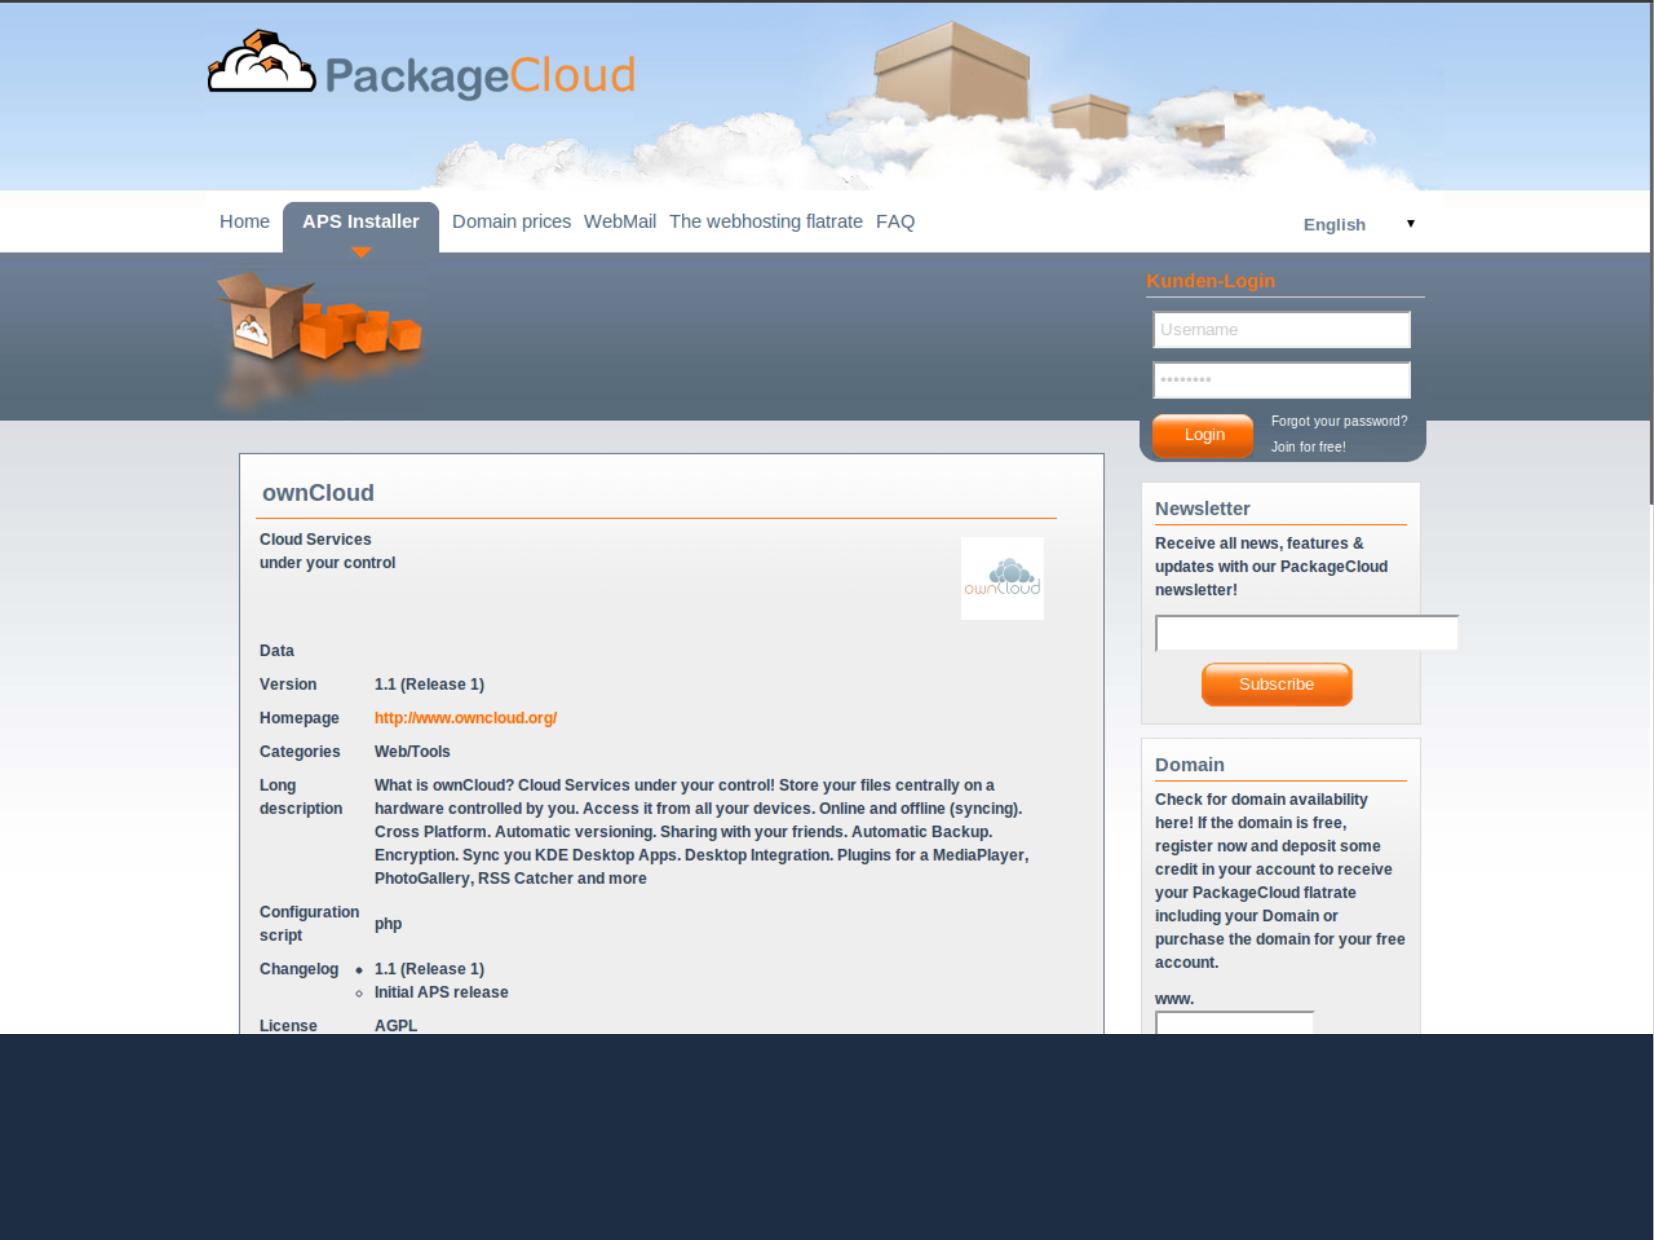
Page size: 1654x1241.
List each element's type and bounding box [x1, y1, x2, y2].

picture [0, 0, 1654, 1034]
